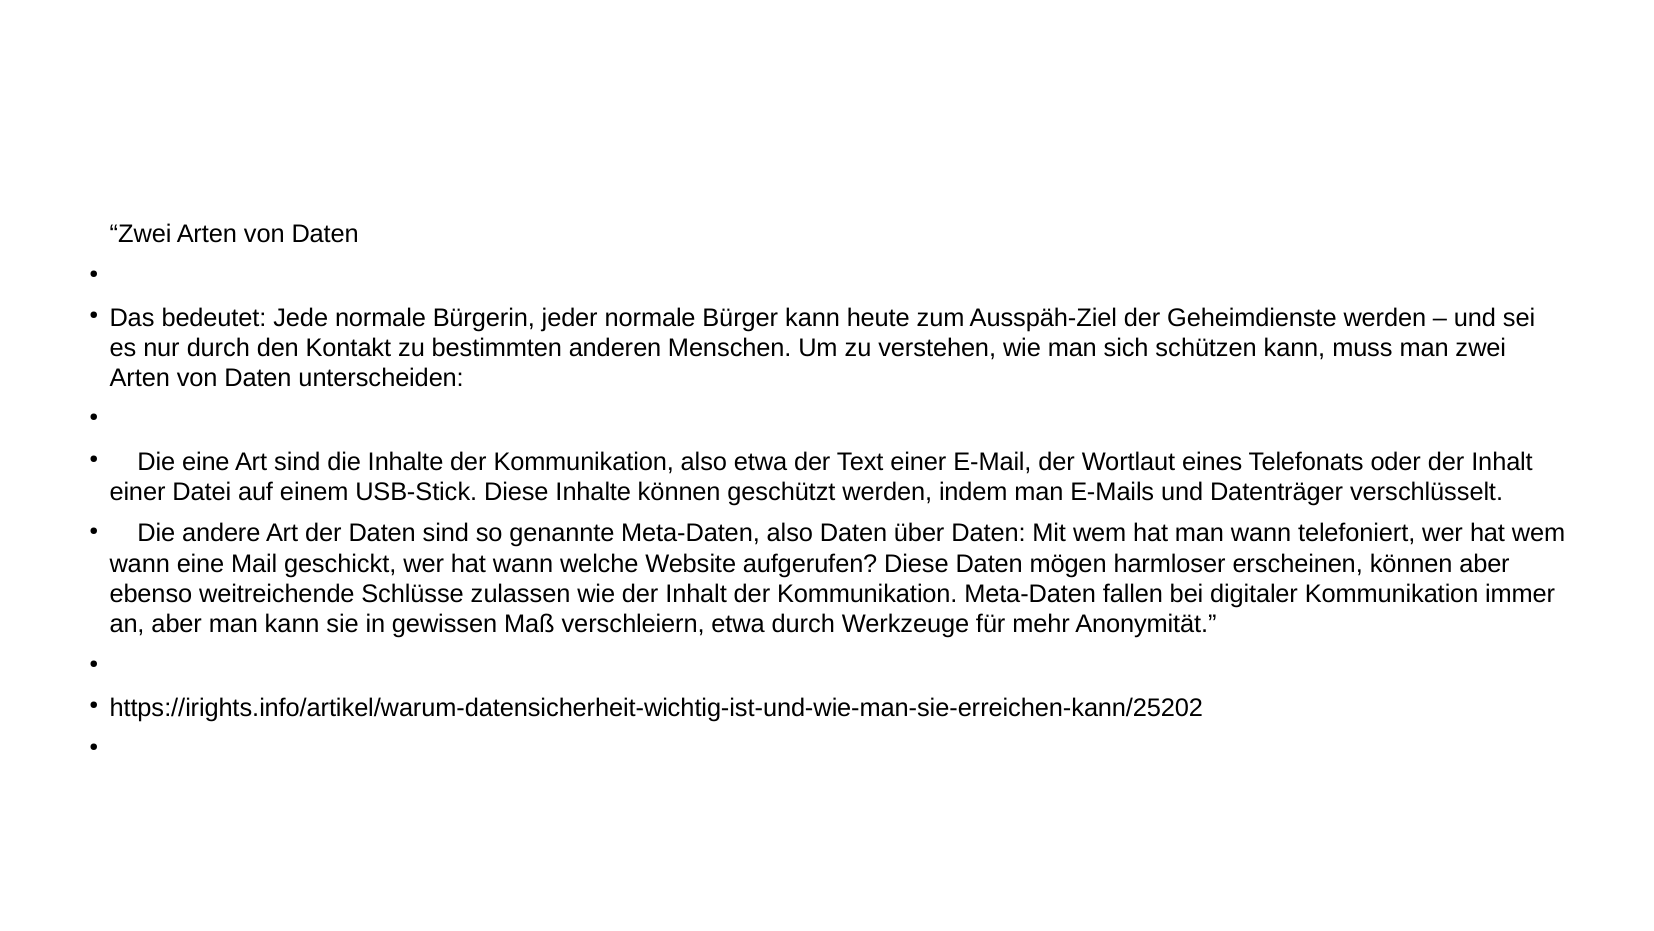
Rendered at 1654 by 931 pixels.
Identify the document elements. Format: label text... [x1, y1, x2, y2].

list “Zwei Arten von Daten Das bedeutet: Jede normale Bürgerin, jeder normale Bürger kann heute zum Ausspäh-Ziel der Geheimdienste werden – und sei es nur durch den Kontakt zu bestimmten anderen Menschen. Um zu verstehen, wie man sich schützen kann, muss man zwei Arten von Daten unterscheiden: Die eine Art sind die Inhalte der Kommunikation, also etwa der Text einer E-Mail, der Wortlaut eines Telefonats oder der Inhalt einer Datei auf einem USB-Stick. Diese Inhalte können geschützt werden, indem man E-Mails und Datenträger verschlüsselt. Die andere Art der Daten sind so genannte Meta-Daten, also Daten über Daten: Mit wem hat man wann telefoniert, wer hat wem wann eine Mail geschickt, wer hat wann welche Website aufgerufen? Diese Daten mögen harmloser erscheinen, können aber ebenso weitreichende Schlüsse zulassen wie der Inhalt der Kommunikation. Meta-Daten fallen bei digitaler Kommunikation immer an, aber man kann sie in gewissen Maß verschleiern, etwa durch Werkzeuge für mehr Anonymität.” https://irights.info/artikel/warum-datensicherheit-wichtig-ist-und-wie-man-sie-erreichen-kann/25202 [82, 217, 1571, 758]
